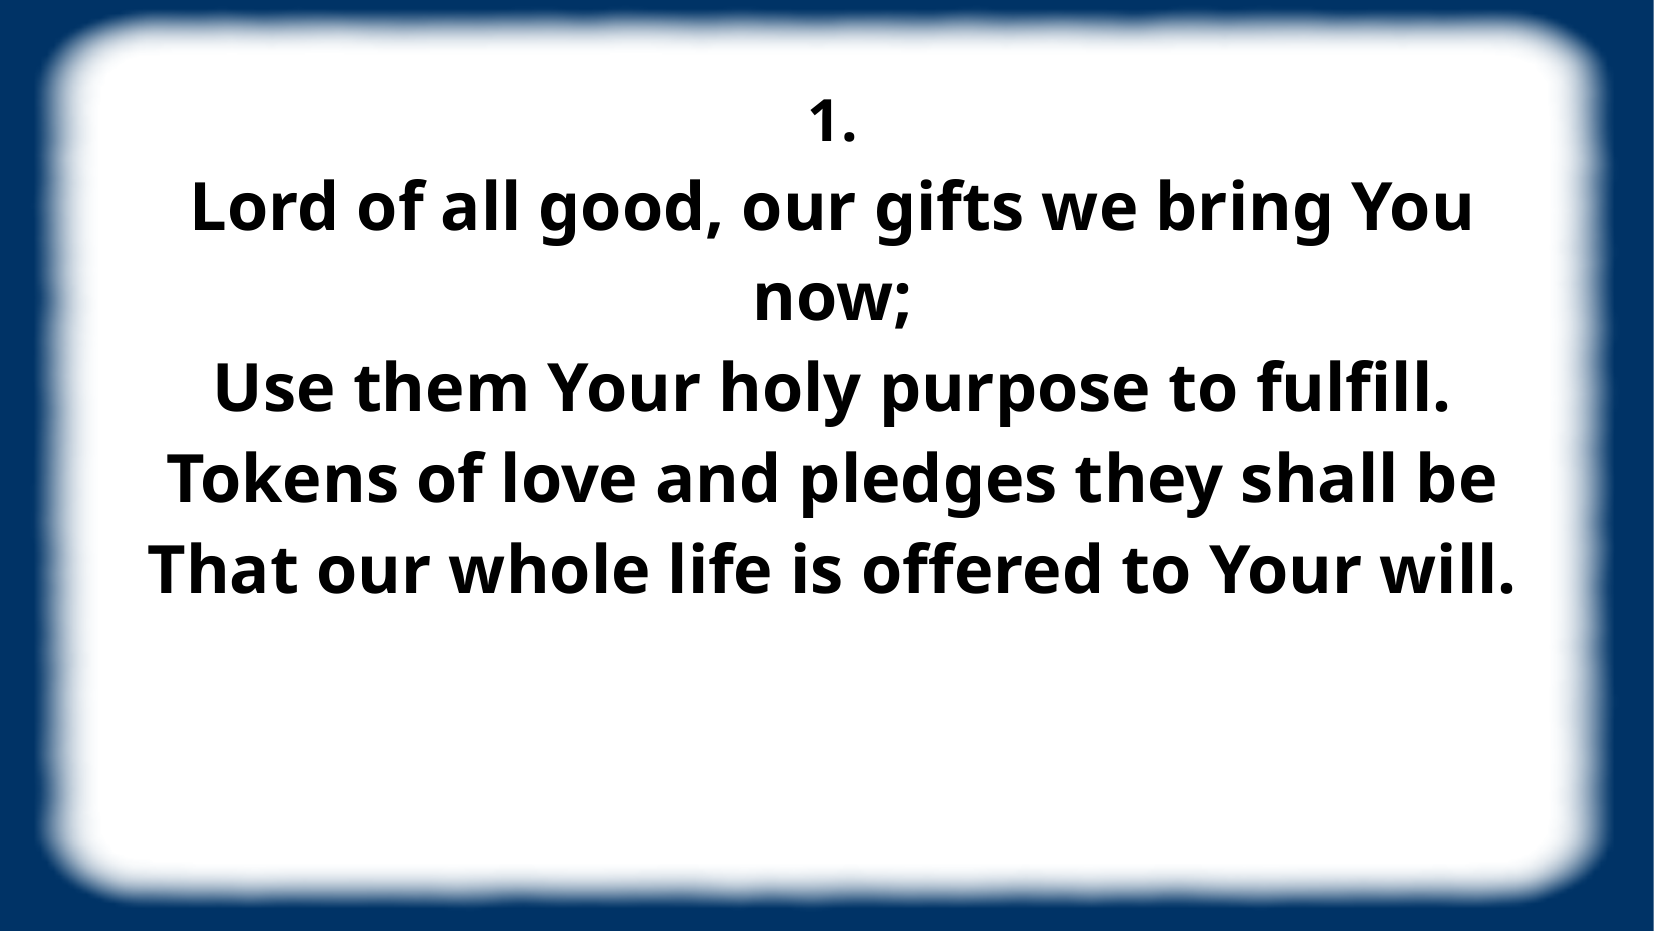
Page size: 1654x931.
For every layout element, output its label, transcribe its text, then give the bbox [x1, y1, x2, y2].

text_box 1. Lord of all good, our gifts we bring You now; Use them Your holy purpose to fulfill. Tokens of love and pledges they shall be That our whole life is offered to Your will. [105, 72, 1561, 526]
picture [0, 0, 1654, 931]
